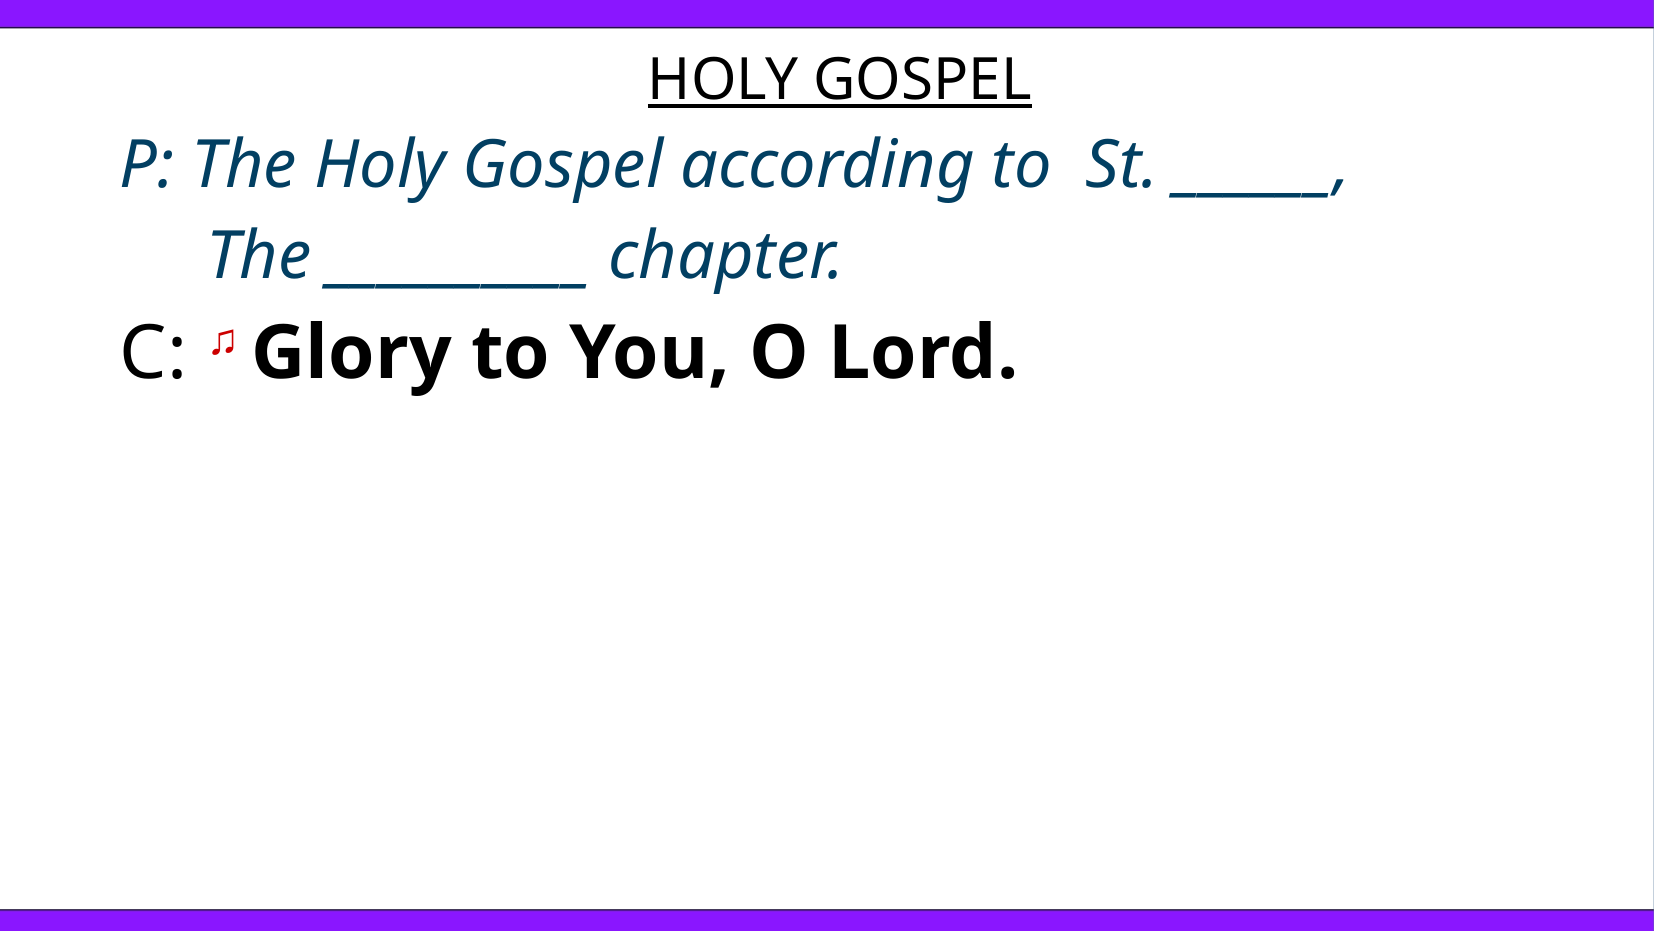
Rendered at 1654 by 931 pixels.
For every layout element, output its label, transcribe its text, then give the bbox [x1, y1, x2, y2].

text_box HOLY GOSPEL P: The Holy Gospel according to St. ______, The __________ chapter. C: ♫ Glory to You, O Lord. [105, 30, 1576, 438]
picture [0, 0, 1654, 931]
